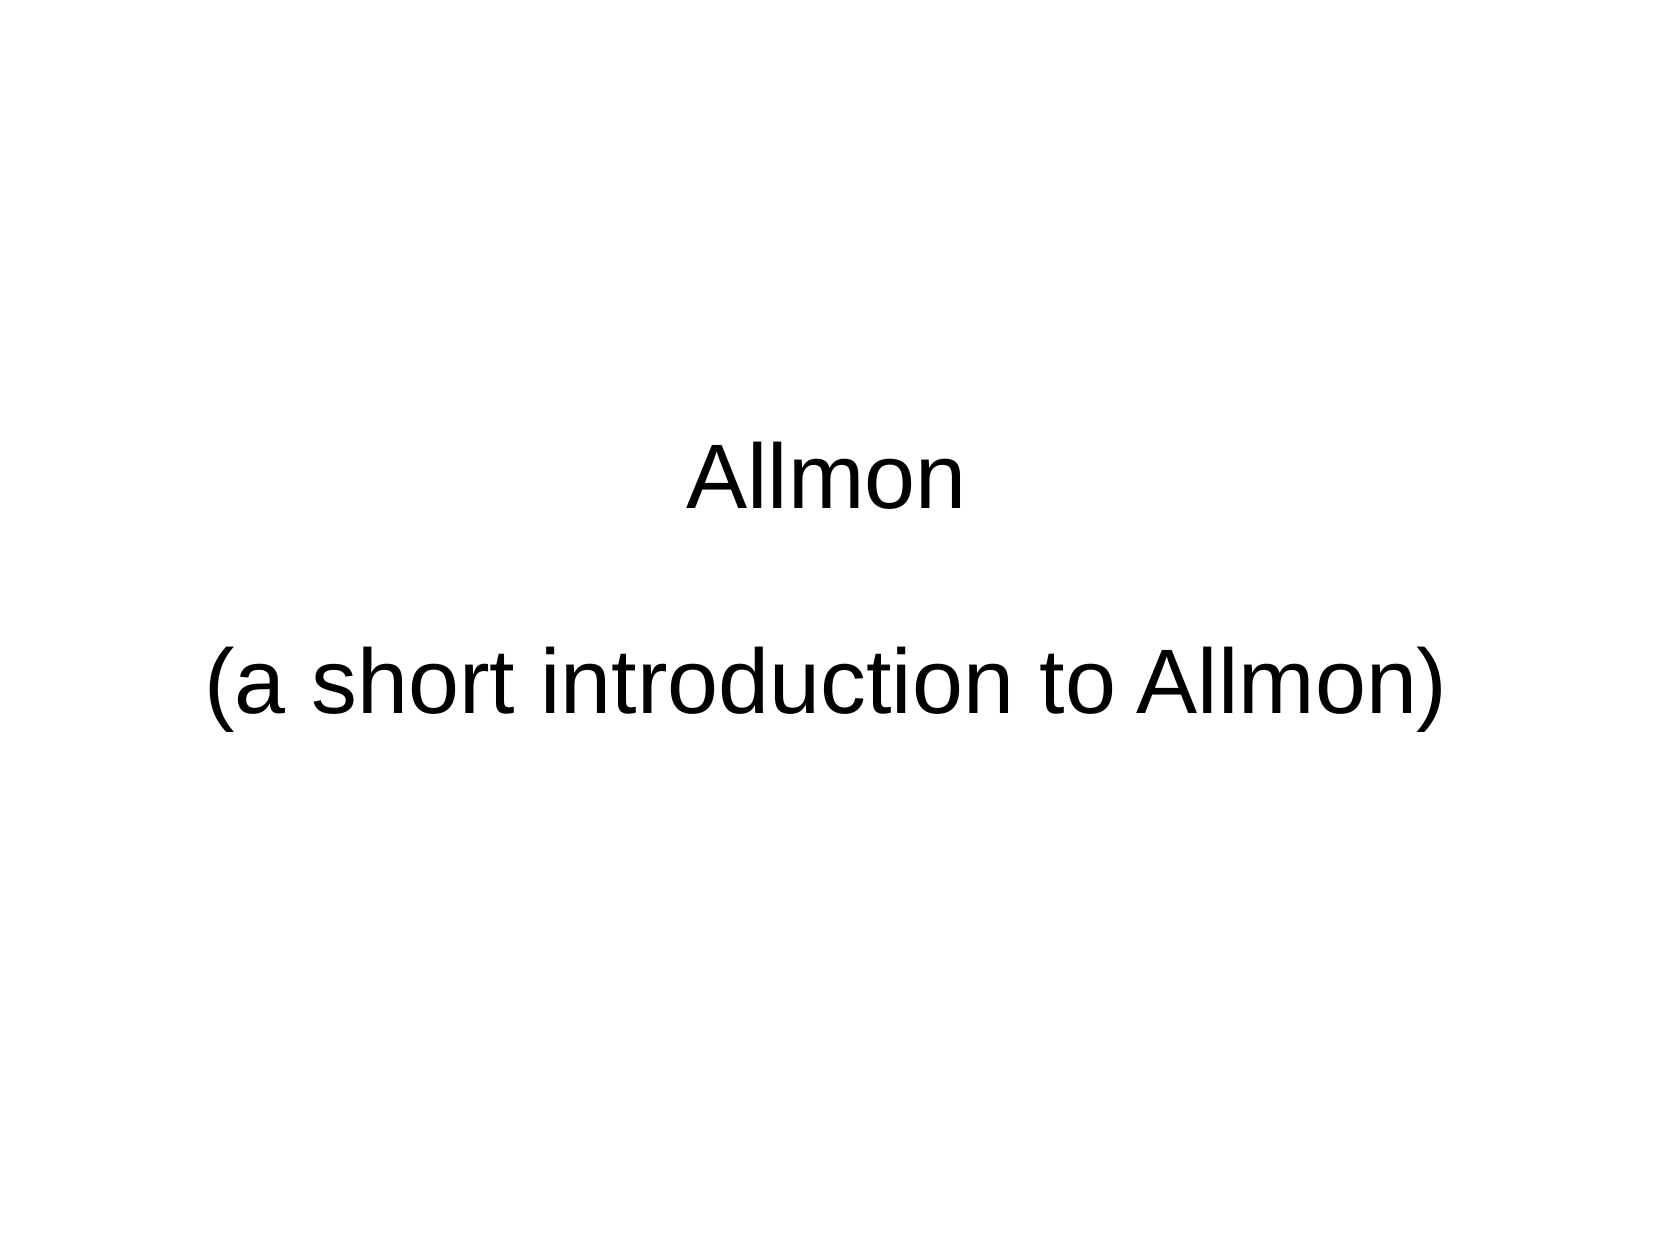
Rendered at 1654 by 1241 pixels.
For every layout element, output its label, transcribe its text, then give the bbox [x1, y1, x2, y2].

subtitle Allmon (a short introduction to Allmon) [82, 49, 1571, 1109]
